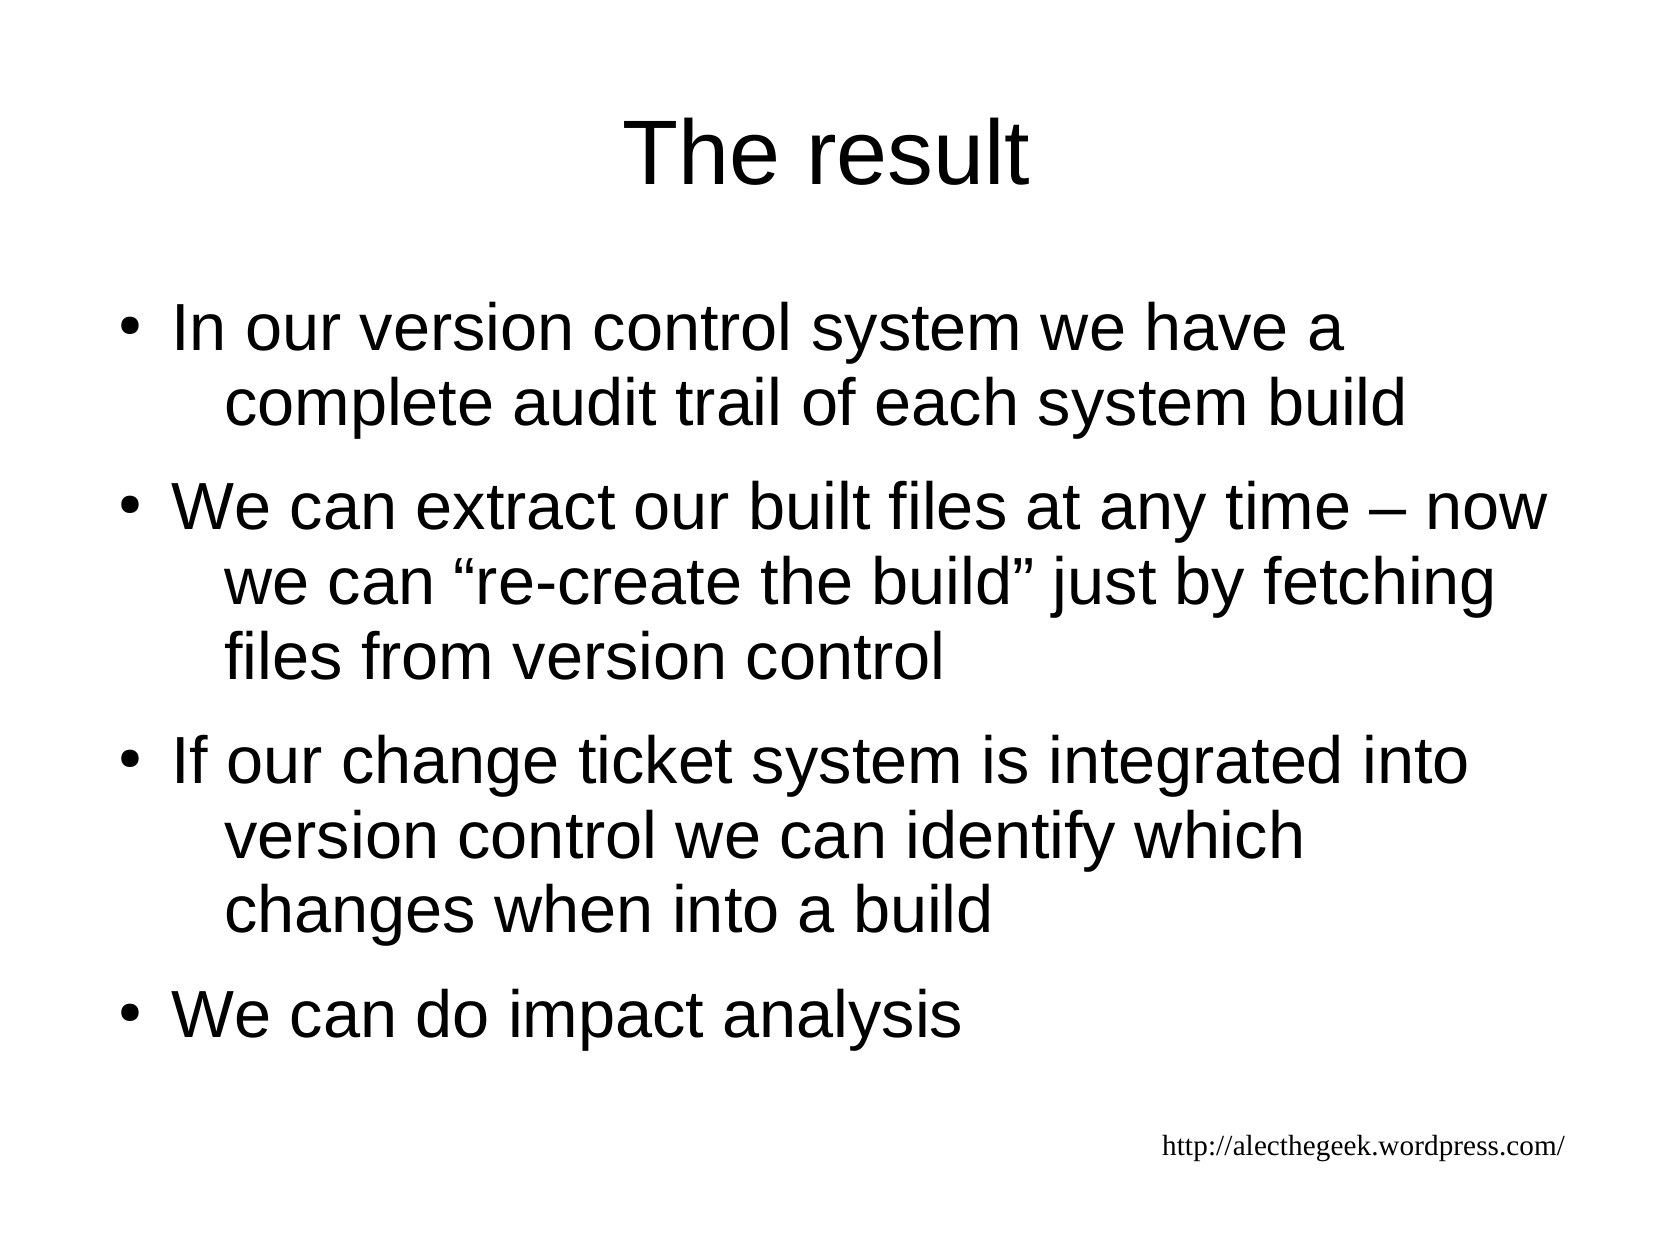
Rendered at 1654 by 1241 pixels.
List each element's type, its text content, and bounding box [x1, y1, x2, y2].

list In our version control system we have a complete audit trail of each system build We can extract our built files at any time – now we can “re-create the build” just by fetching files from version control If our change ticket system is integrated into version control we can identify which changes when into a build We can do impact analysis [82, 290, 1571, 1109]
title The result [82, 49, 1571, 257]
